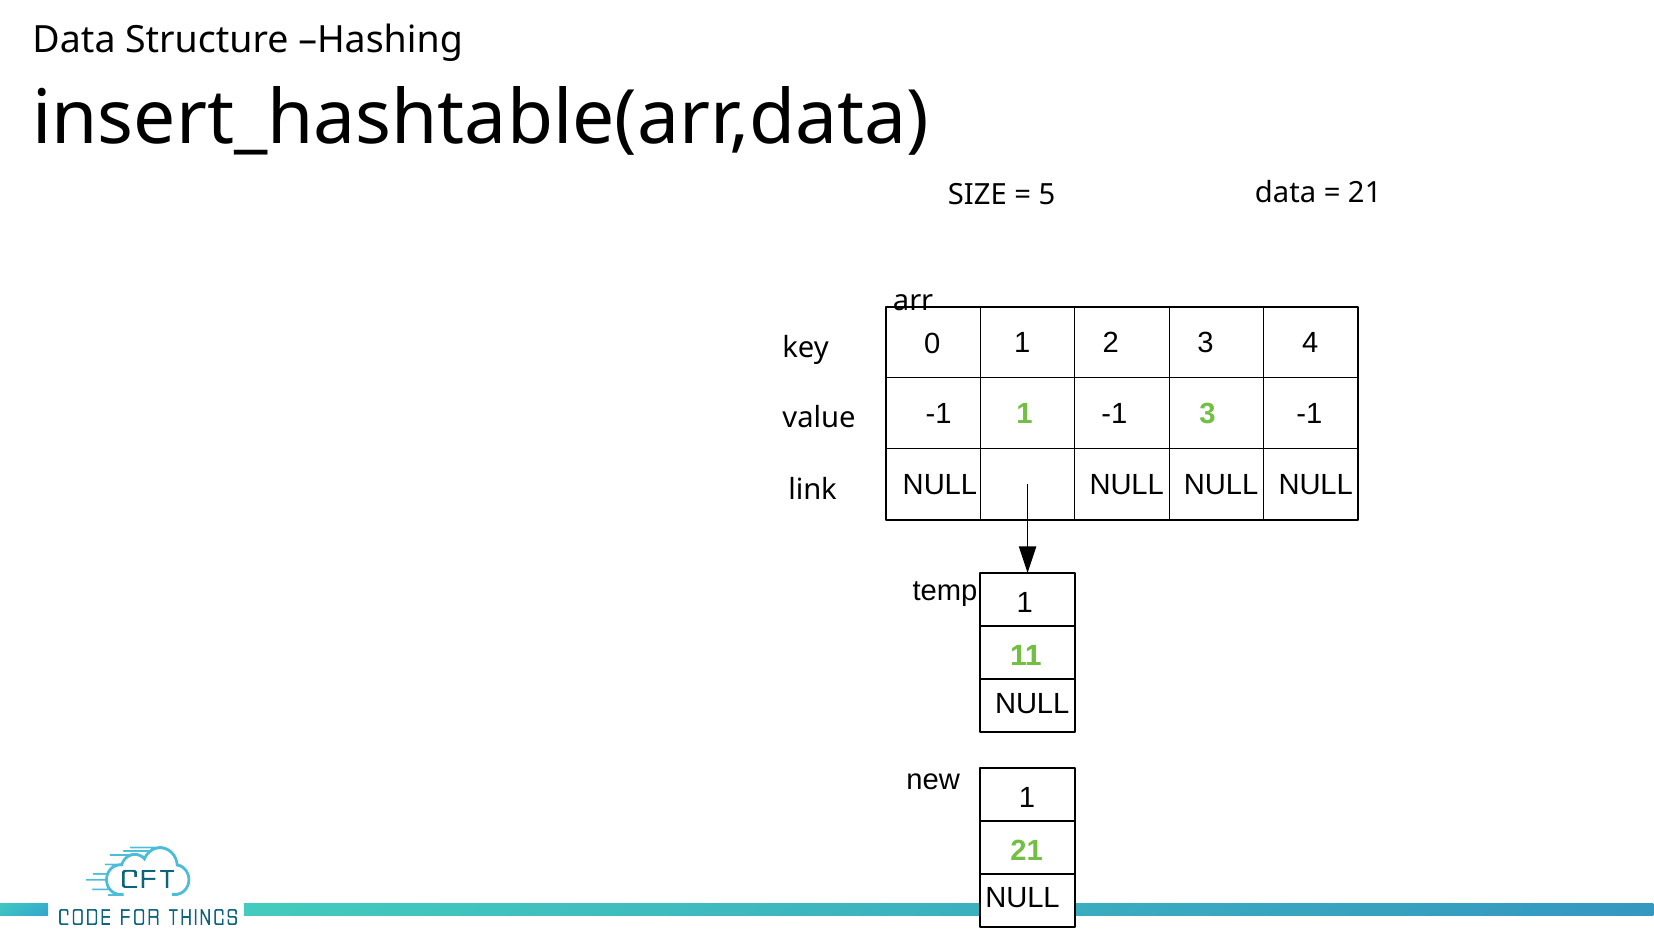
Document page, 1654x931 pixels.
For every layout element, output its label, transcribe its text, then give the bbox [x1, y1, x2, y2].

text_box 3 [1182, 318, 1229, 367]
text_box [980, 727, 1075, 733]
text_box link [773, 460, 863, 510]
text_box [981, 449, 1074, 520]
text_box [1075, 378, 1169, 448]
text_box SIZE = 5 [933, 165, 1111, 215]
text_box [980, 922, 1075, 928]
title Data Structure –Hashing insert_hashtable(arr,data) [32, 12, 1184, 166]
text_box 1 [1001, 578, 1048, 626]
text_box 1 [1003, 773, 1050, 821]
text_box [1075, 307, 1169, 377]
text_box [1170, 449, 1263, 460]
text_box [1264, 307, 1359, 377]
text_box [885, 473, 980, 520]
text_box value [767, 389, 898, 473]
text_box temp [897, 566, 1002, 615]
picture [59, 846, 237, 925]
text_box NULL [1169, 460, 1263, 508]
text_box [980, 572, 1075, 679]
text_box [980, 767, 1075, 873]
text_box 3 [1184, 389, 1241, 438]
text_box -1 [1281, 389, 1338, 438]
text_box [1264, 509, 1359, 520]
text_box [1170, 378, 1263, 448]
text_box [981, 378, 1074, 448]
text_box 2 [1087, 318, 1134, 367]
text_box key [767, 318, 910, 403]
text_box 11 [995, 631, 1075, 680]
text_box 0 [909, 319, 956, 368]
text_box data = 21 [1240, 163, 1418, 213]
text_box [1170, 508, 1263, 520]
text_box [1264, 449, 1359, 460]
text_box arr [878, 272, 1056, 322]
text_box [910, 322, 980, 377]
text_box [1075, 449, 1169, 460]
text_box NULL [970, 873, 1075, 922]
text_box 21 [995, 826, 1075, 873]
text_box 4 [1287, 318, 1334, 367]
text_box NULL [980, 679, 1085, 727]
text_box [981, 307, 1074, 377]
text_box 1 [999, 318, 1046, 367]
text_box 1 [1001, 389, 1058, 438]
text_box [1075, 508, 1169, 520]
text_box [1264, 378, 1359, 448]
text_box [898, 449, 980, 460]
text_box NULL [1074, 460, 1169, 508]
text_box [1170, 307, 1263, 377]
text_box NULL [887, 460, 993, 509]
text_box NULL [1263, 460, 1368, 509]
text_box -1 [910, 389, 967, 438]
text_box -1 [1086, 389, 1143, 438]
text_box [898, 378, 980, 448]
text_box new [891, 755, 996, 804]
